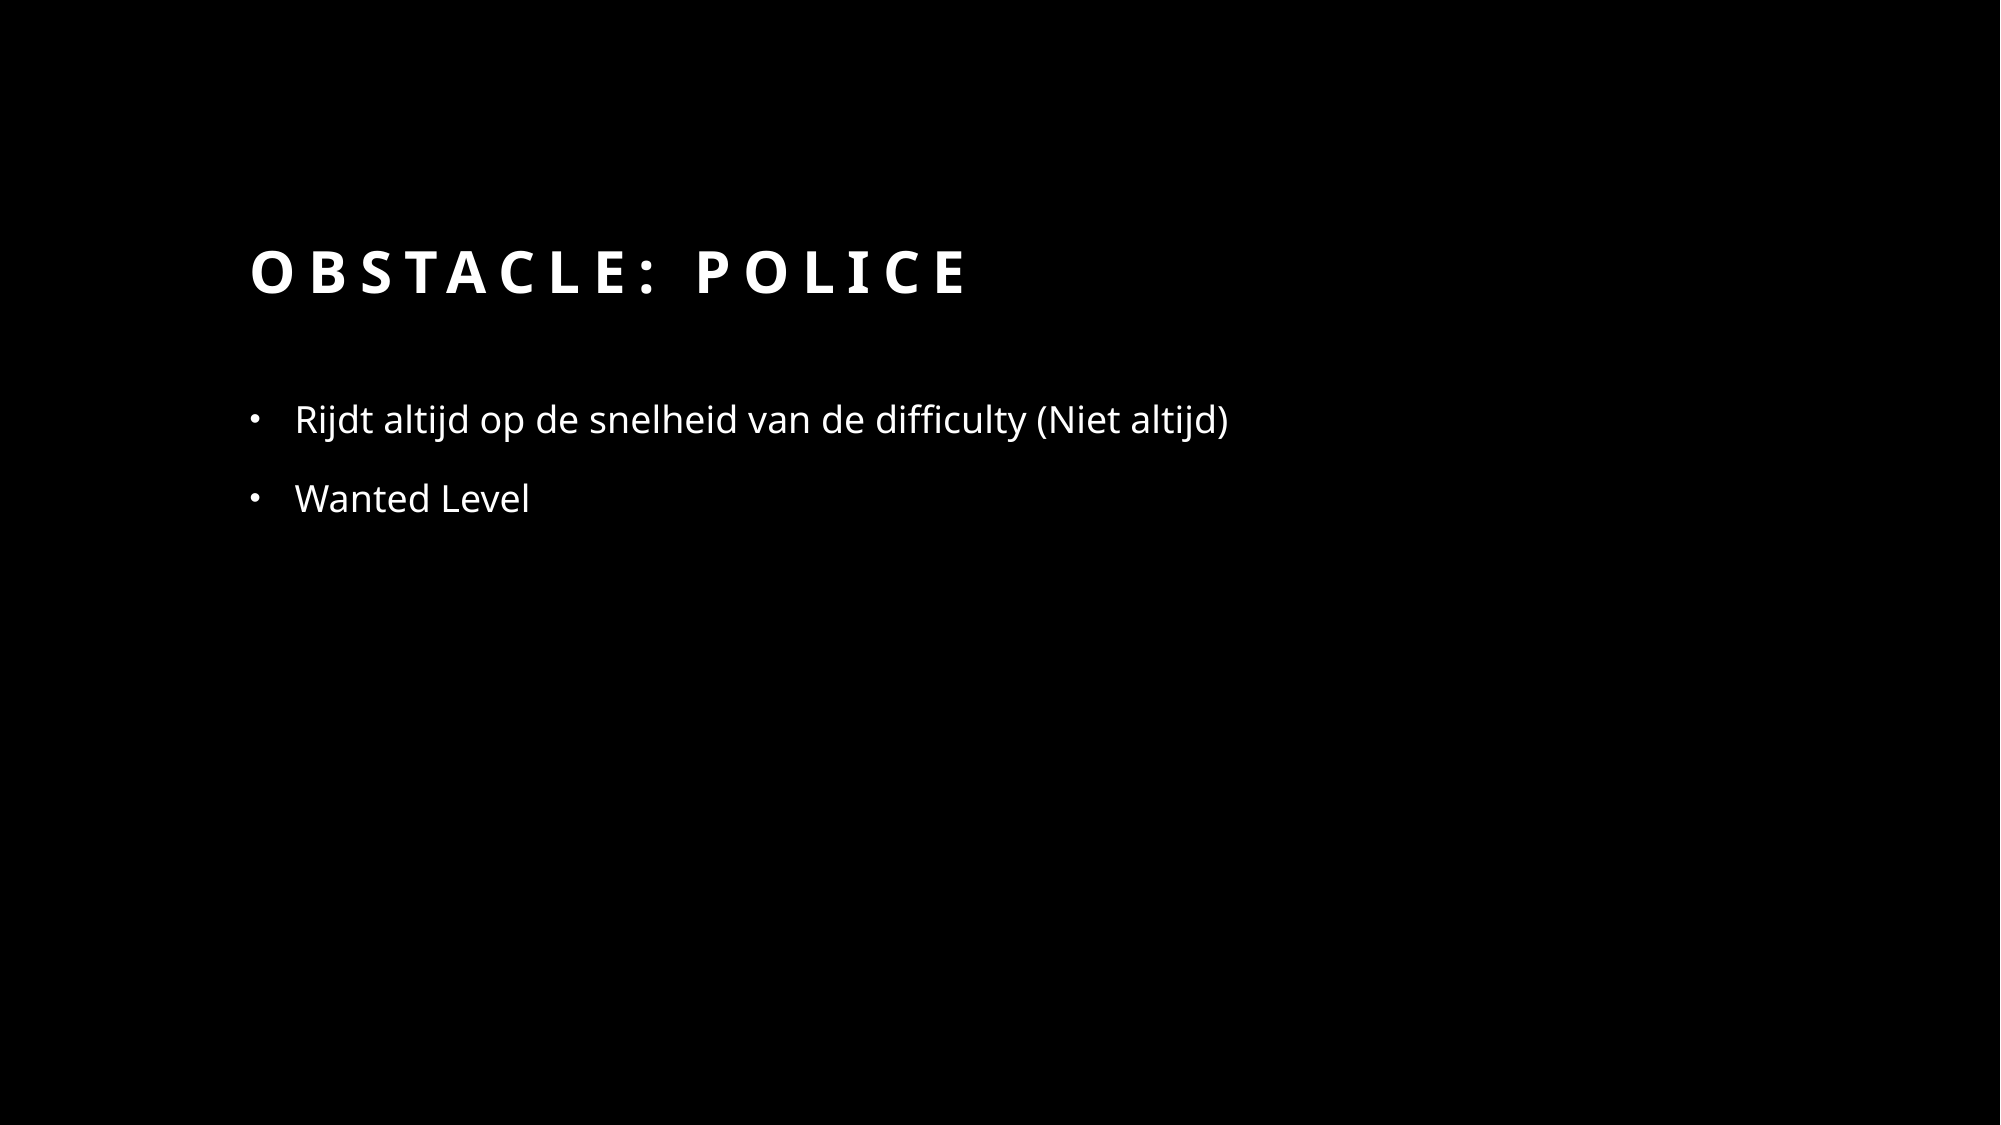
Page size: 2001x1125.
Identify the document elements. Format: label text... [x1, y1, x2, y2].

title Obstacle: Police [234, 171, 1750, 313]
list Rijdt altijd op de snelheid van de difficulty (Niet altijd) Wanted Level [234, 375, 1750, 1000]
